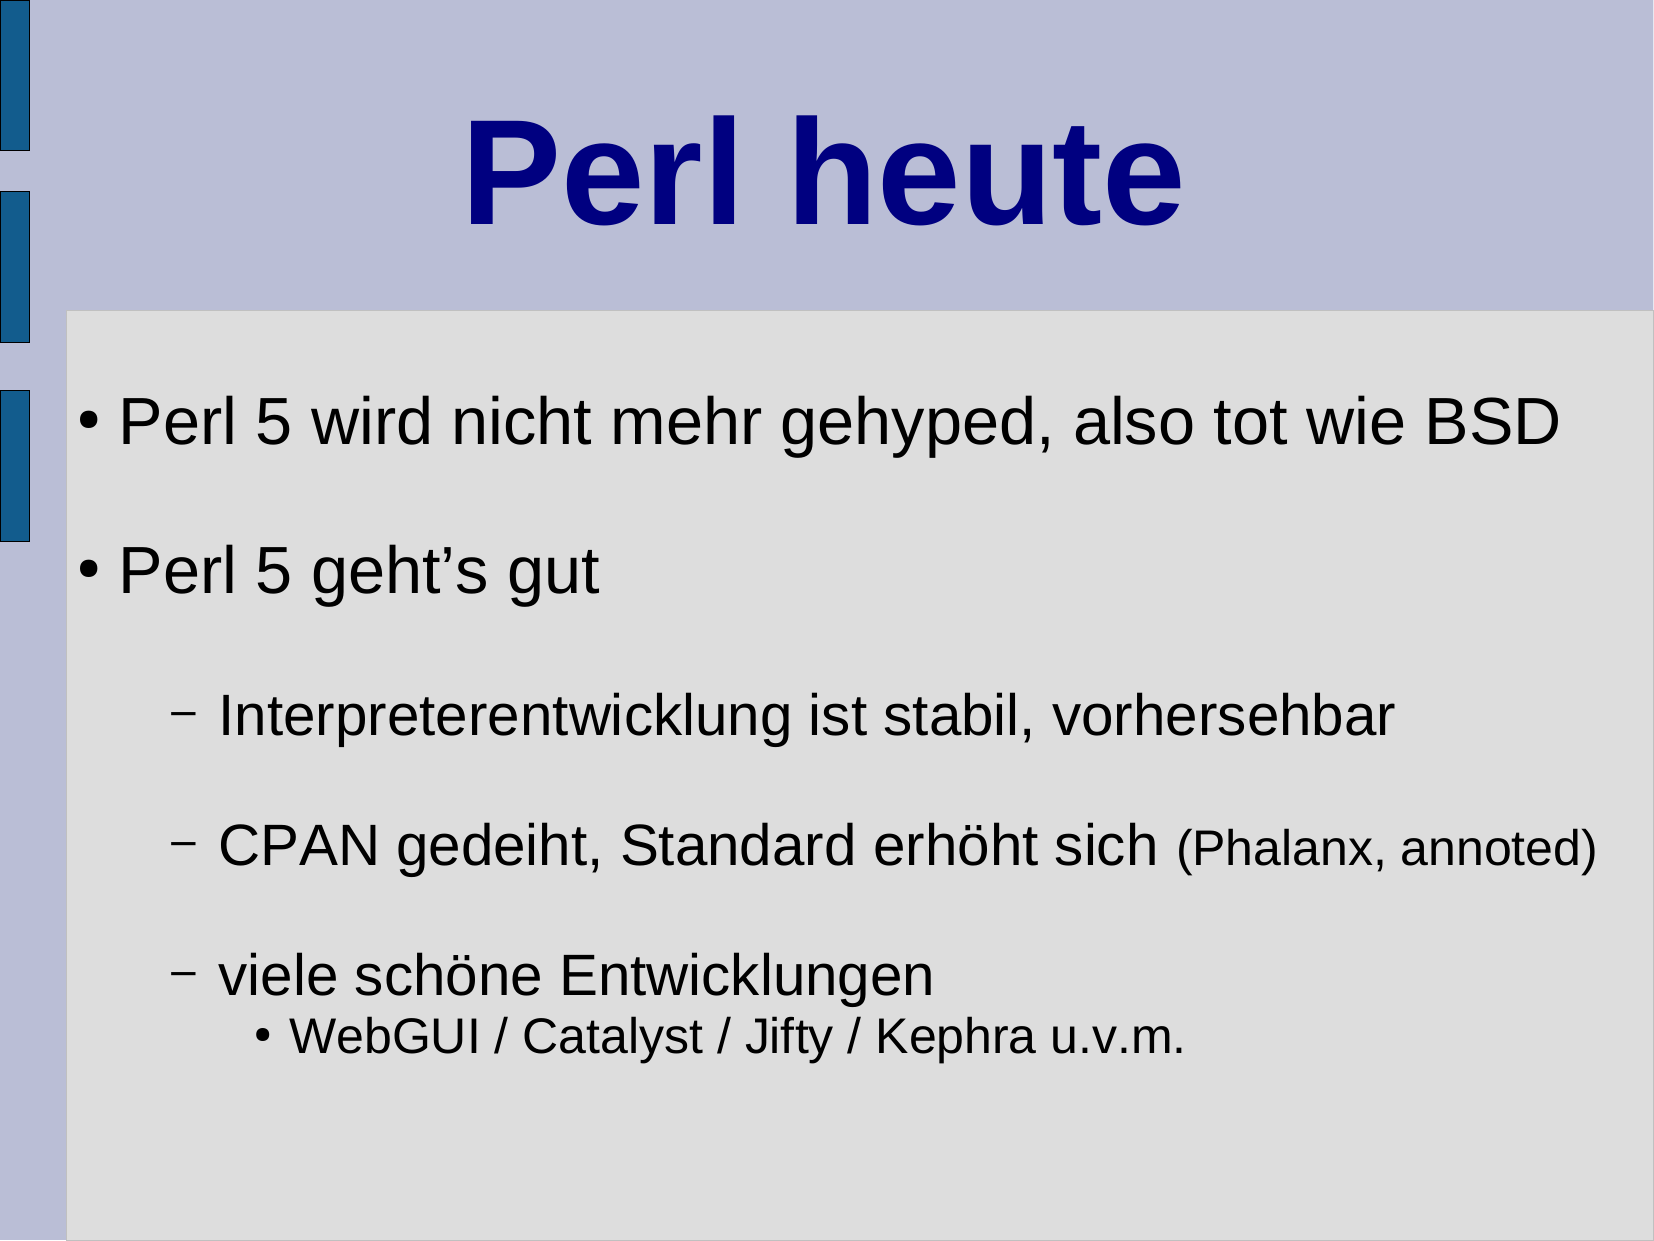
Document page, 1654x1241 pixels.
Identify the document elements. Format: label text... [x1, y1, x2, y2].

list Perl 5 wird nicht mehr gehyped, also tot wie BSD Perl 5 geht’s gut Interpreterentwicklung ist stabil, vorhersehbar CPAN gedeiht, Standard erhöht sich (Phalanx, annoted) viele schöne Entwicklungen WebGUI / Catalyst / Jifty / Kephra u.v.m. [76, 383, 1625, 1211]
title Perl heute [118, 68, 1531, 277]
